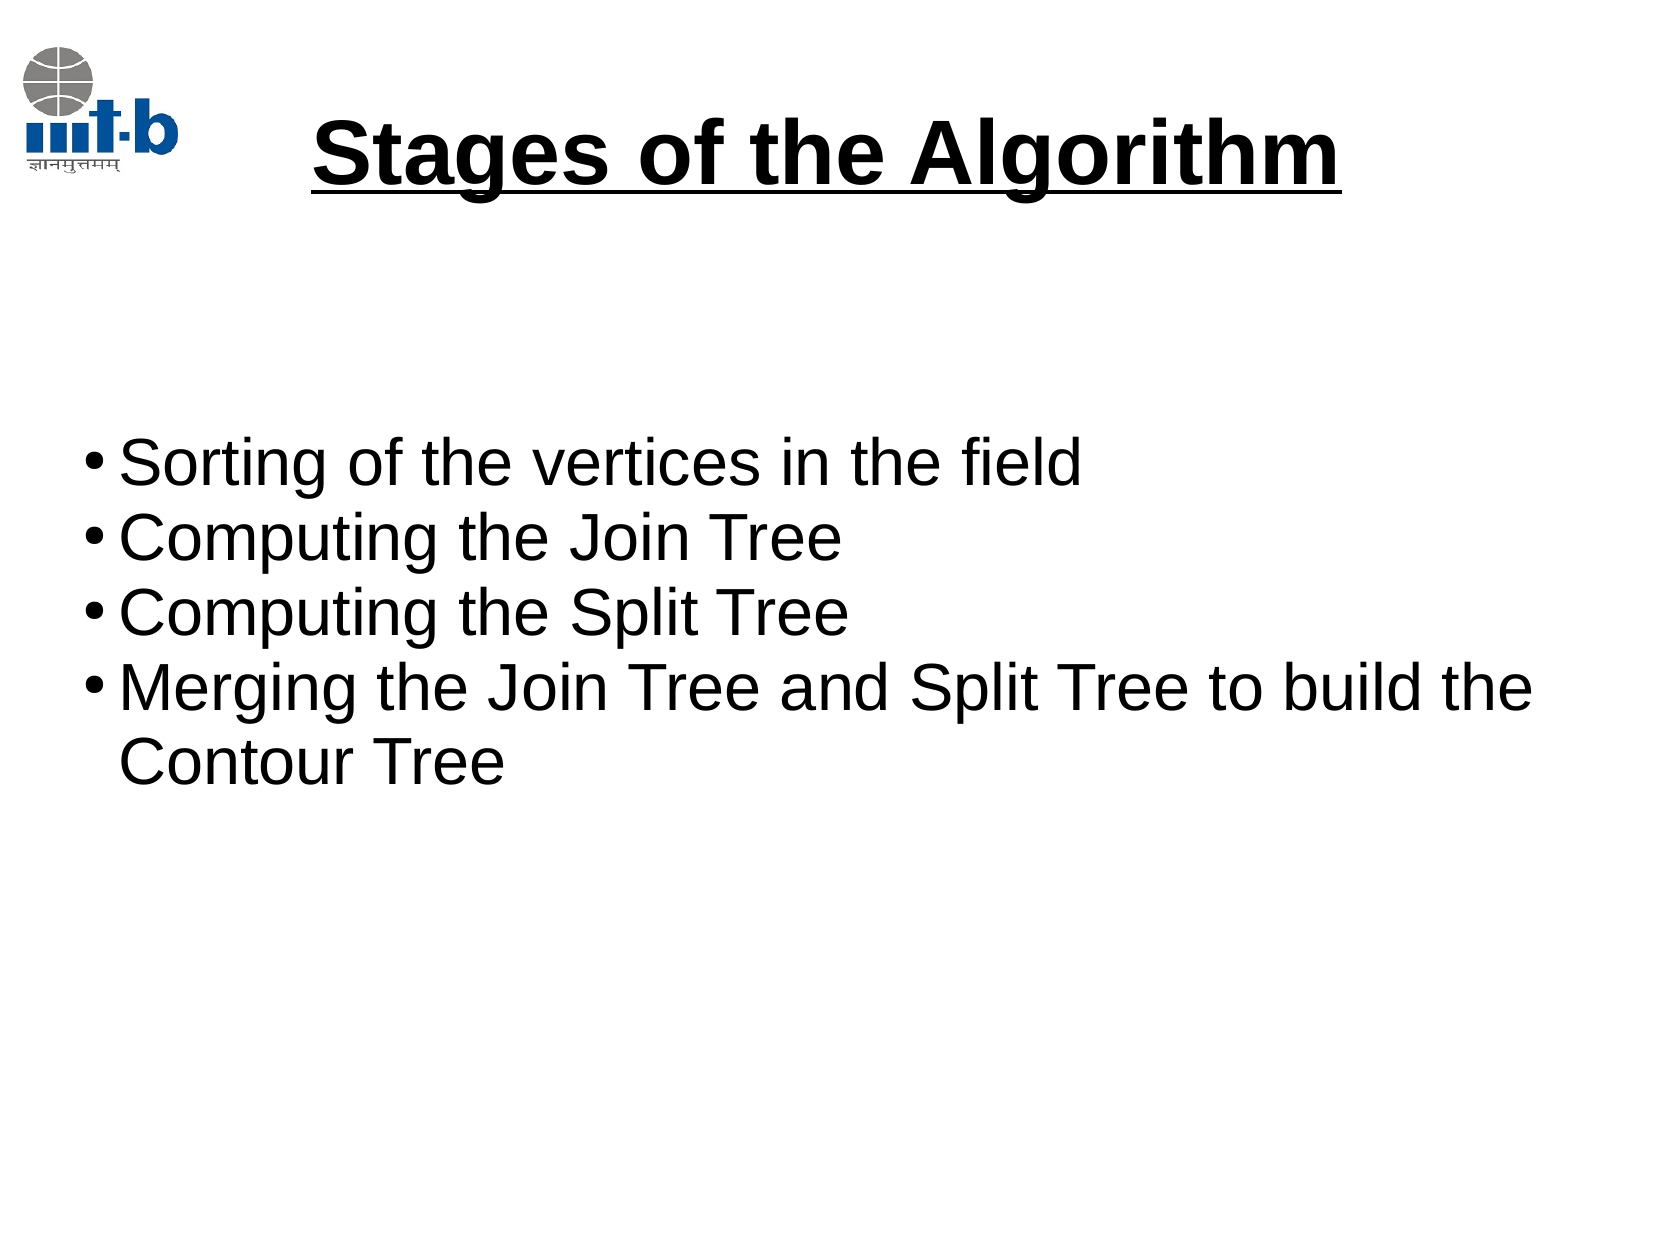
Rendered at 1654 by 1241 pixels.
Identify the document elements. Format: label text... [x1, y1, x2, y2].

subtitle Sorting of the vertices in the field Computing the Join Tree Computing the Split Tree Merging the Join Tree and Split Tree to build the Contour Tree [82, 425, 1571, 1134]
title Stages of the Algorithm [82, 49, 1571, 257]
picture [23, 35, 178, 189]
